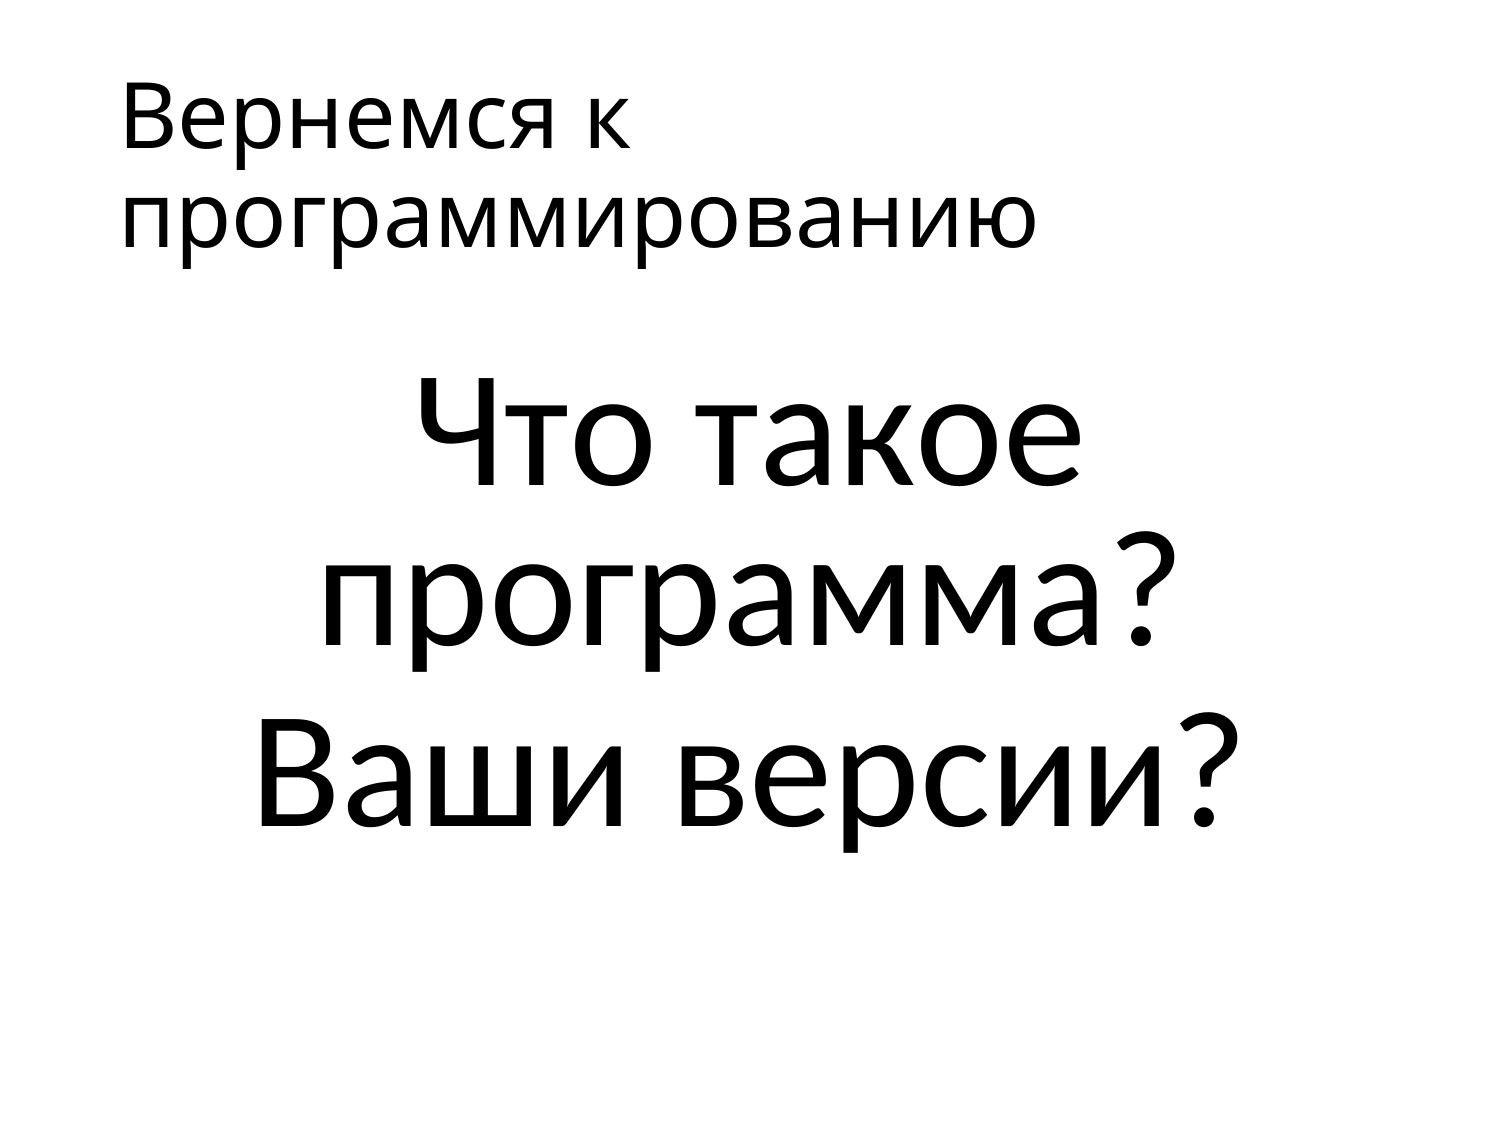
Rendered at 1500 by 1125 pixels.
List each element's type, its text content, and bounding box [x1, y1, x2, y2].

title Вернемся к программированию [103, 59, 1397, 278]
list Что такое программа? Ваши версии? [103, 349, 1397, 904]
